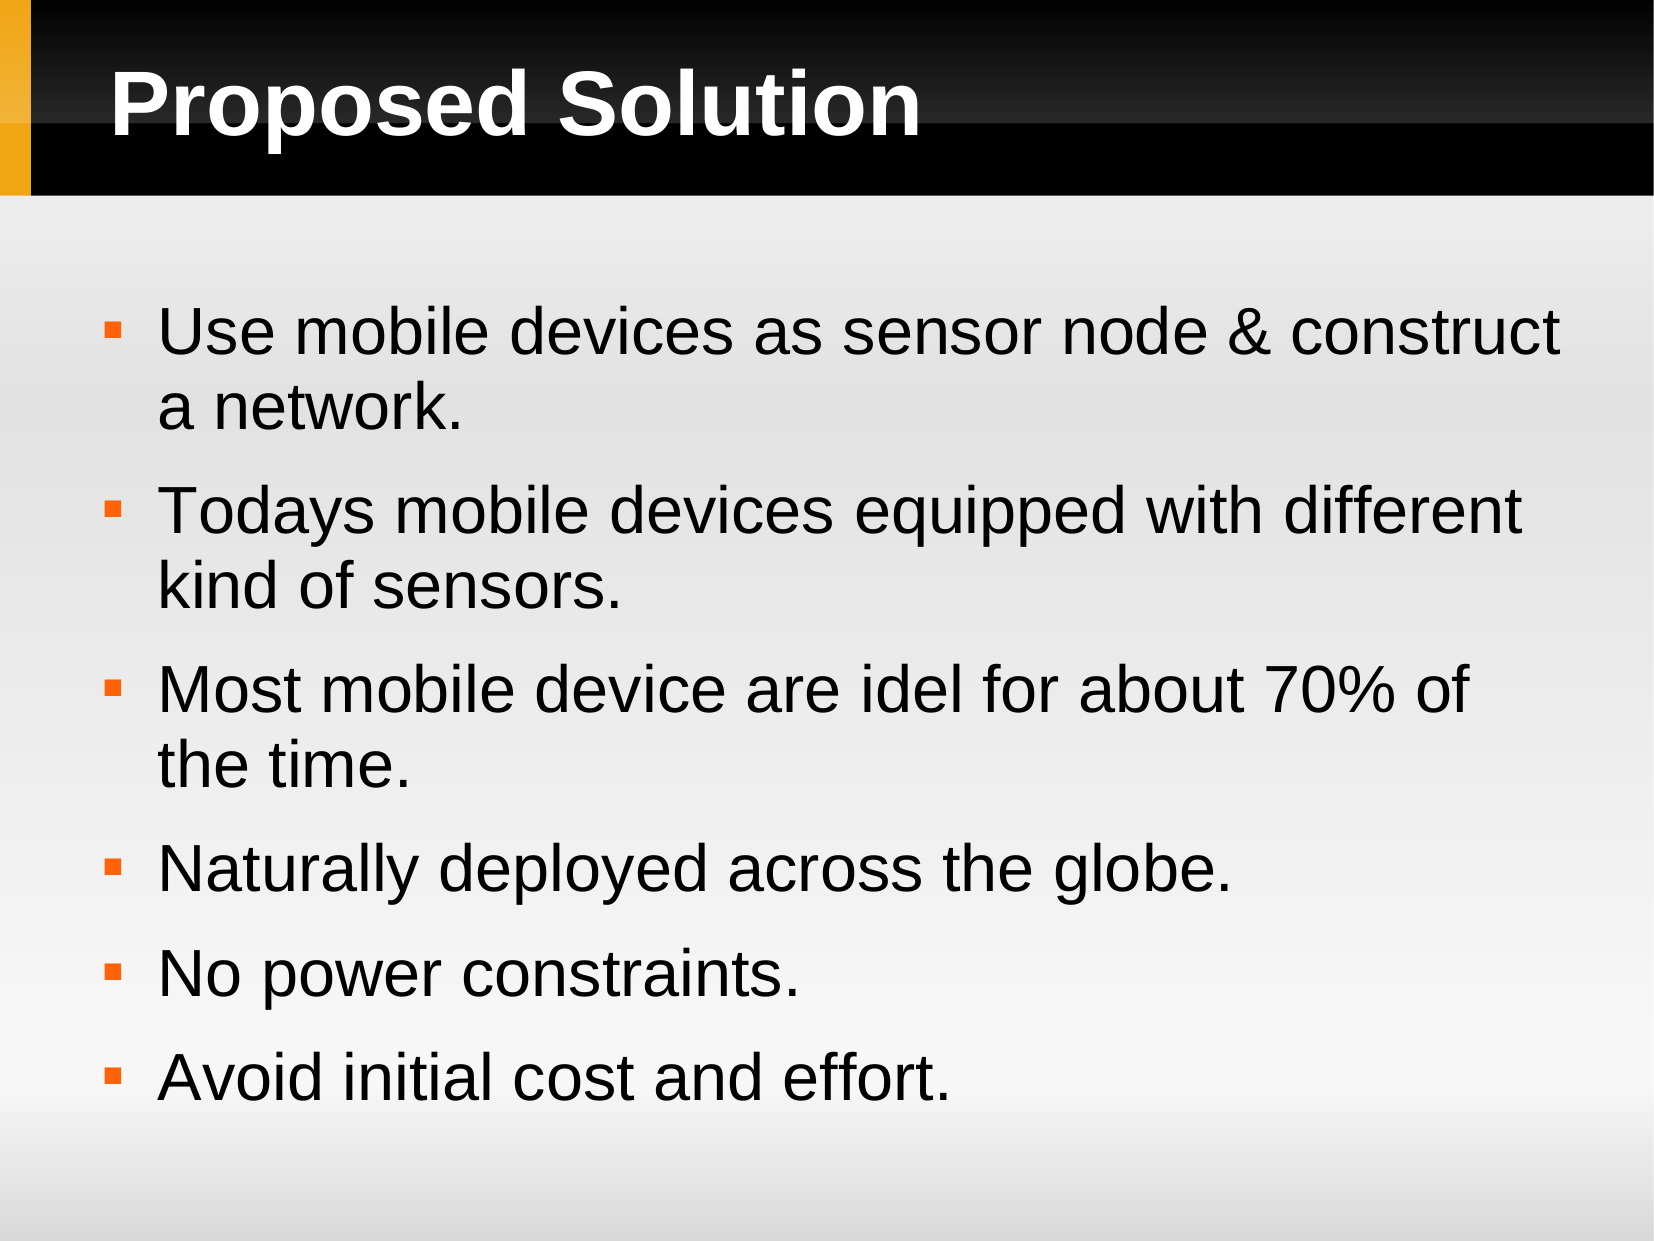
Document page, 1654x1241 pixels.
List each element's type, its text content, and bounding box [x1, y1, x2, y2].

list Use mobile devices as sensor node & construct a network. Todays mobile devices equipped with different kind of sensors. Most mobile device are idel for about 70% of the time. Naturally deployed across the globe. No power constraints. Avoid initial cost and effort. [86, 294, 1576, 1241]
picture [0, 0, 1654, 1241]
title Proposed Solution [76, 0, 1565, 208]
